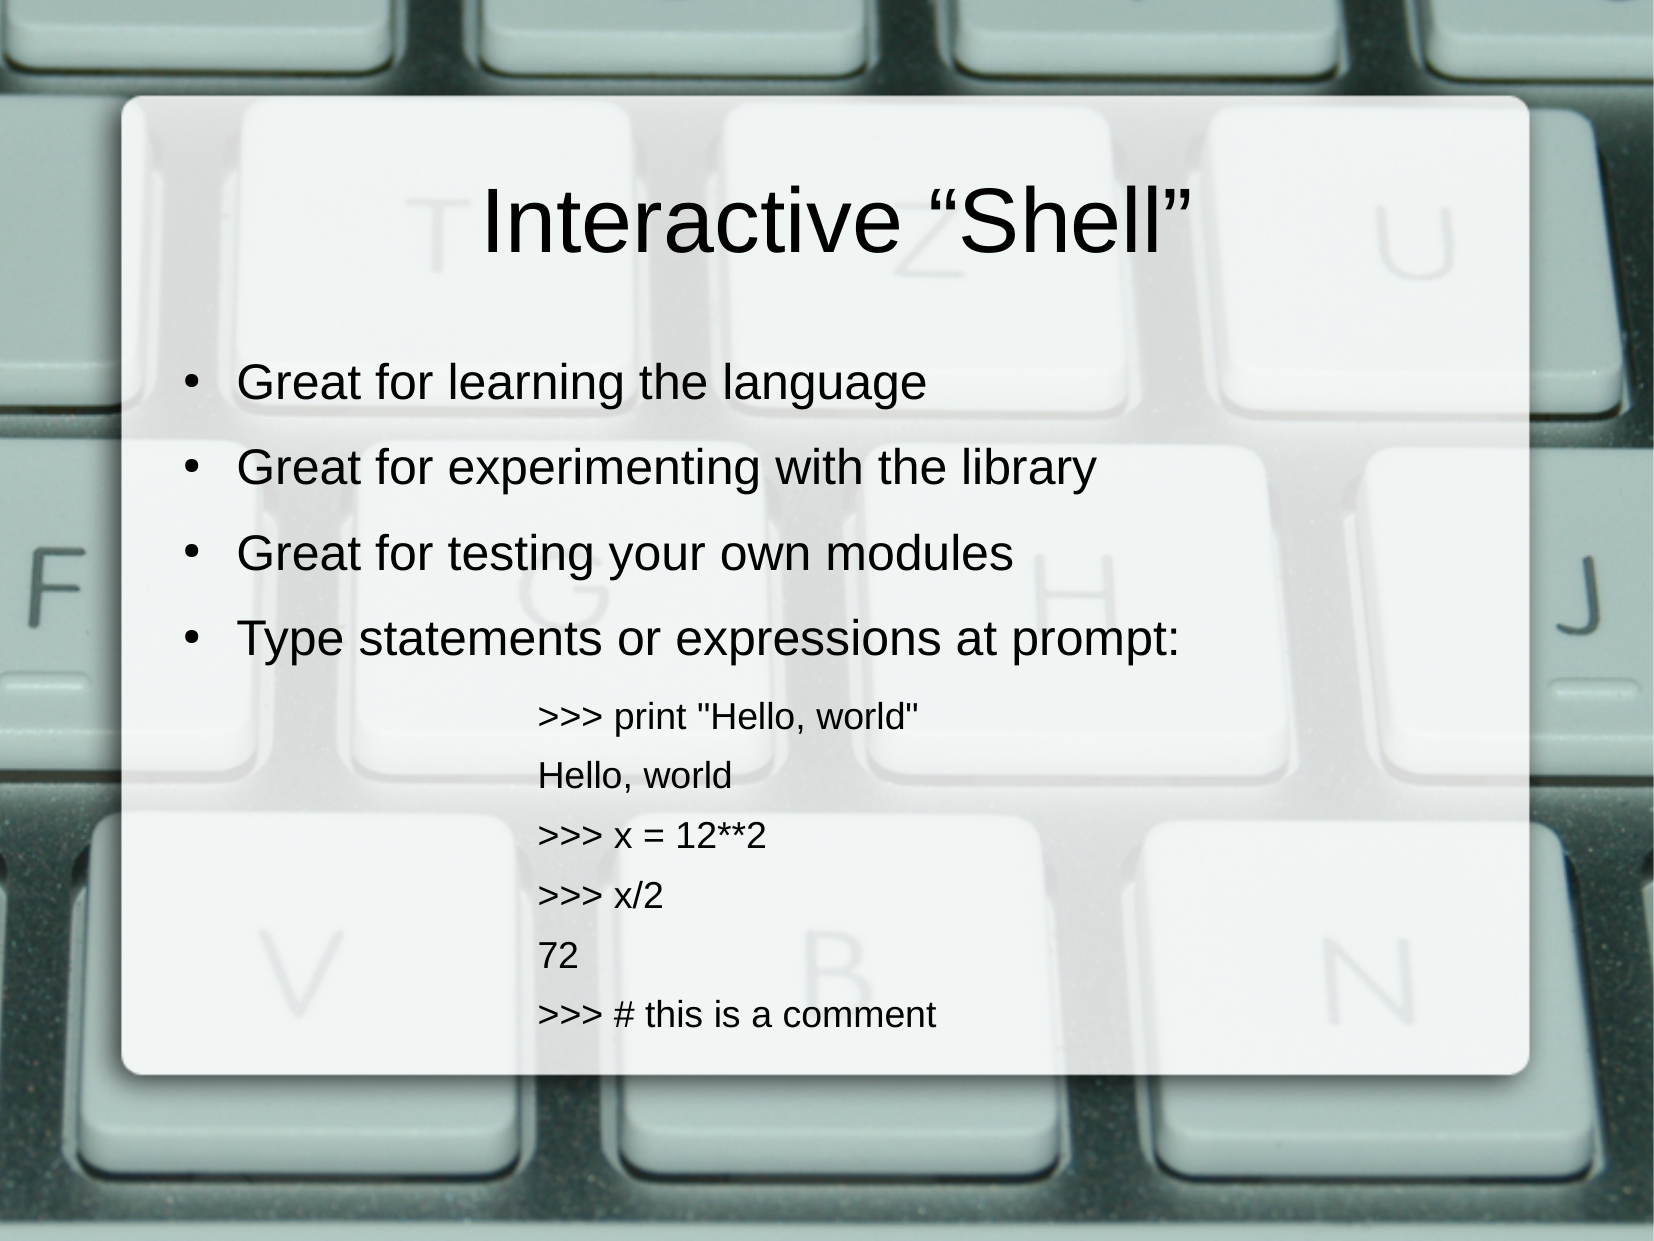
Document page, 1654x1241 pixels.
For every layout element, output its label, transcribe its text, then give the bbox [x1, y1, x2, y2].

title Interactive “Shell” [135, 117, 1506, 325]
picture [0, 0, 1654, 1241]
list Great for learning the language Great for experimenting with the library Great for testing your own modules Type statements or expressions at prompt: >>> print "Hello, world" Hello, world >>> x = 12**2 >>> x/2 72 >>> # this is a comment [147, 354, 1506, 1241]
